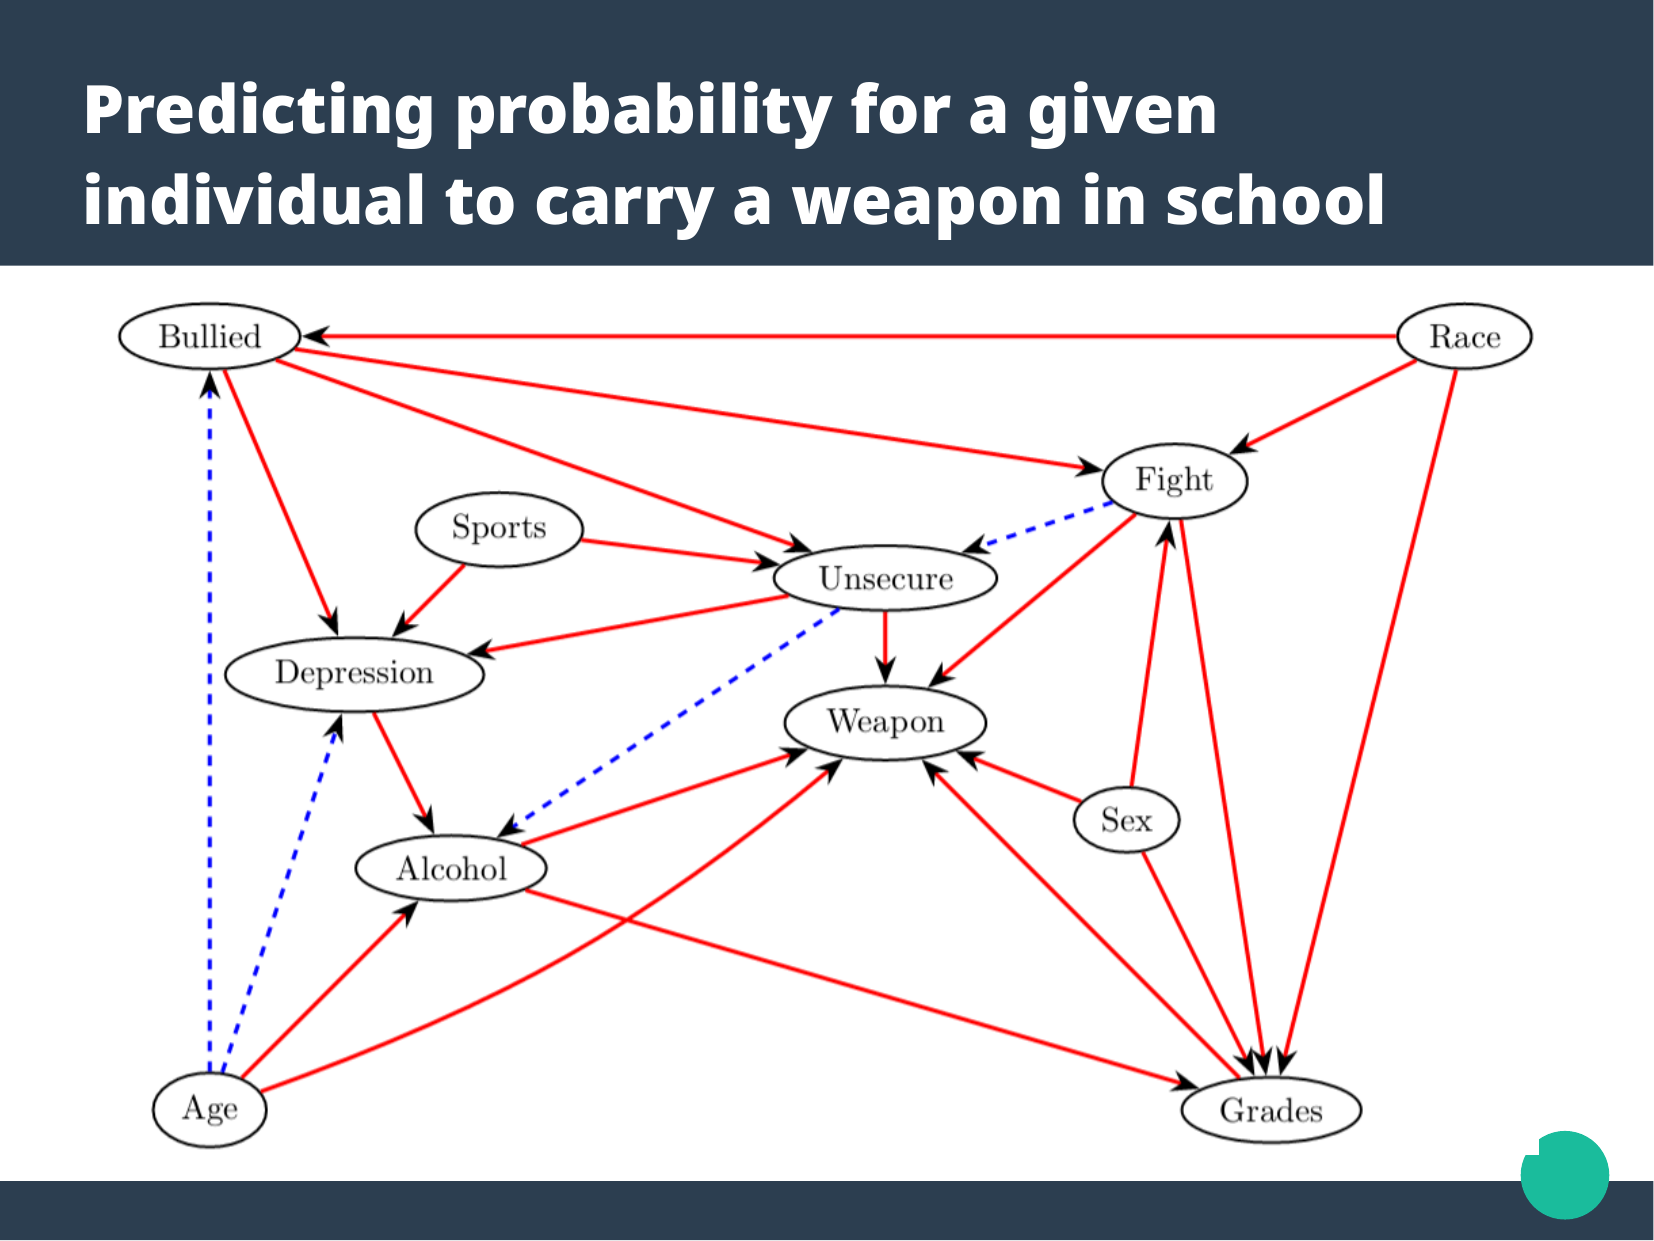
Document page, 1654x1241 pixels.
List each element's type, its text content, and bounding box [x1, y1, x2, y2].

title Predicting probability for a given individual to carry a weapon in school [82, 49, 1571, 257]
picture [112, 281, 1539, 1155]
